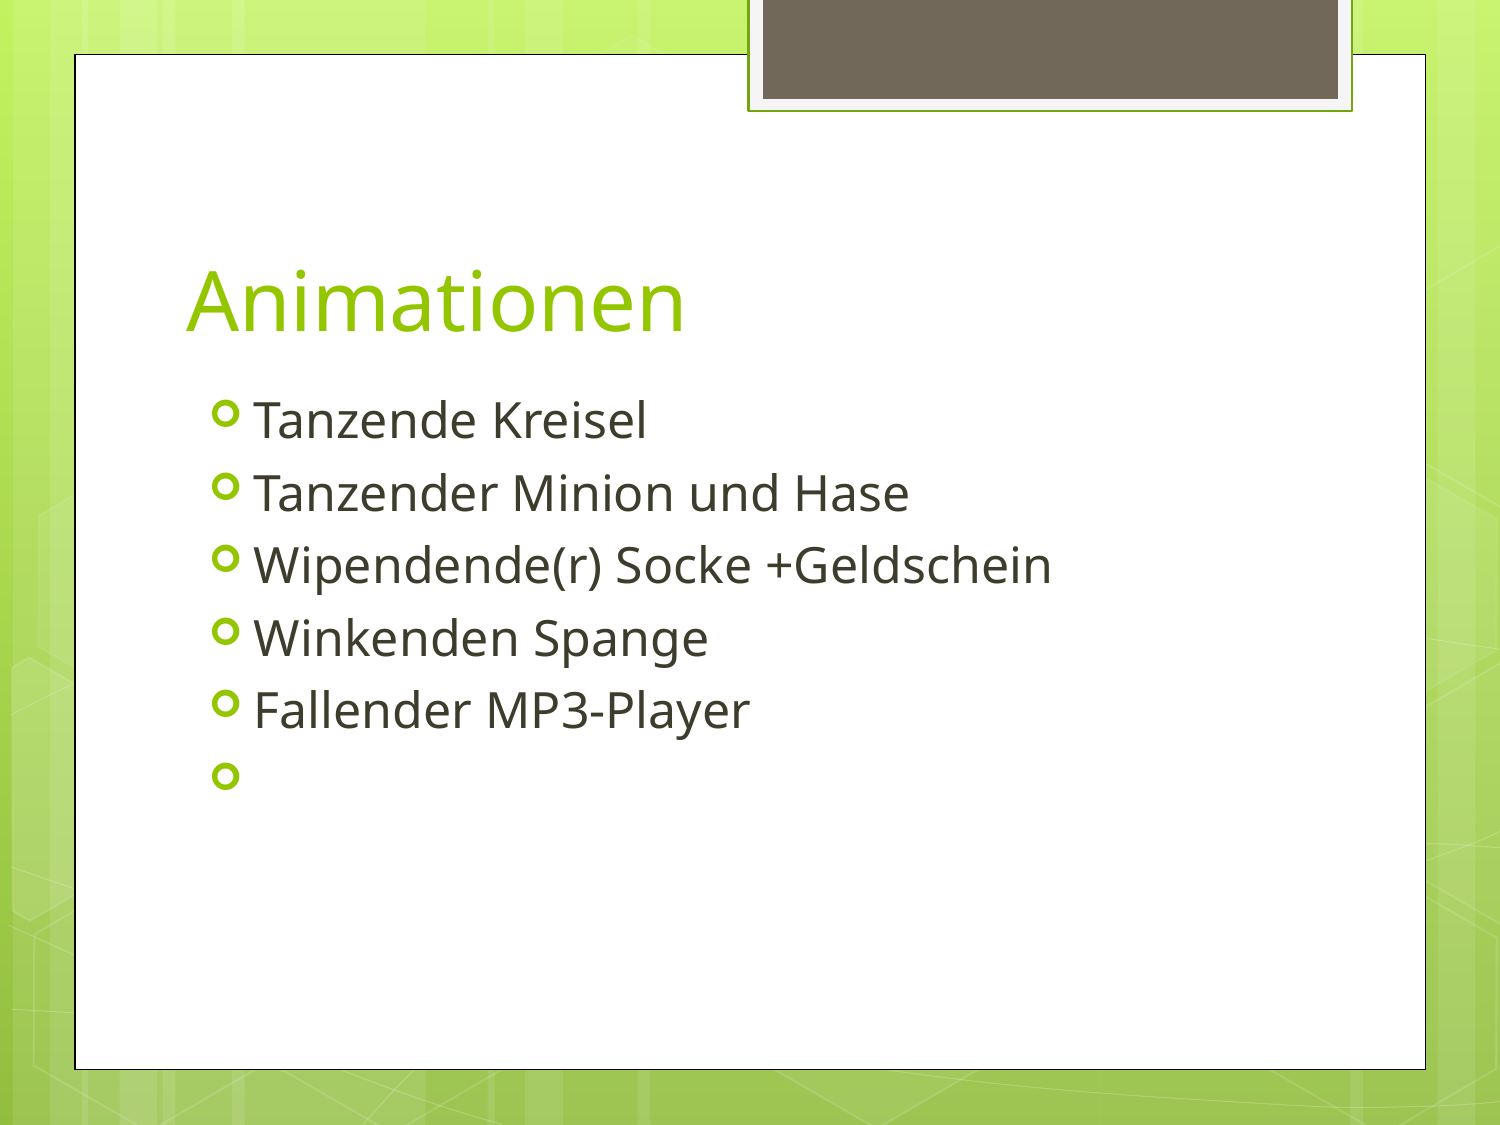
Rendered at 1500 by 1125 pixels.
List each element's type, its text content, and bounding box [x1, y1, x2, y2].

list Tanzende Kreisel Tanzender Minion und Hase Wipendende(r) Socke +Geldschein Winkenden Spange Fallender MP3-Player [171, 381, 1283, 957]
title Animationen [171, 168, 1324, 357]
